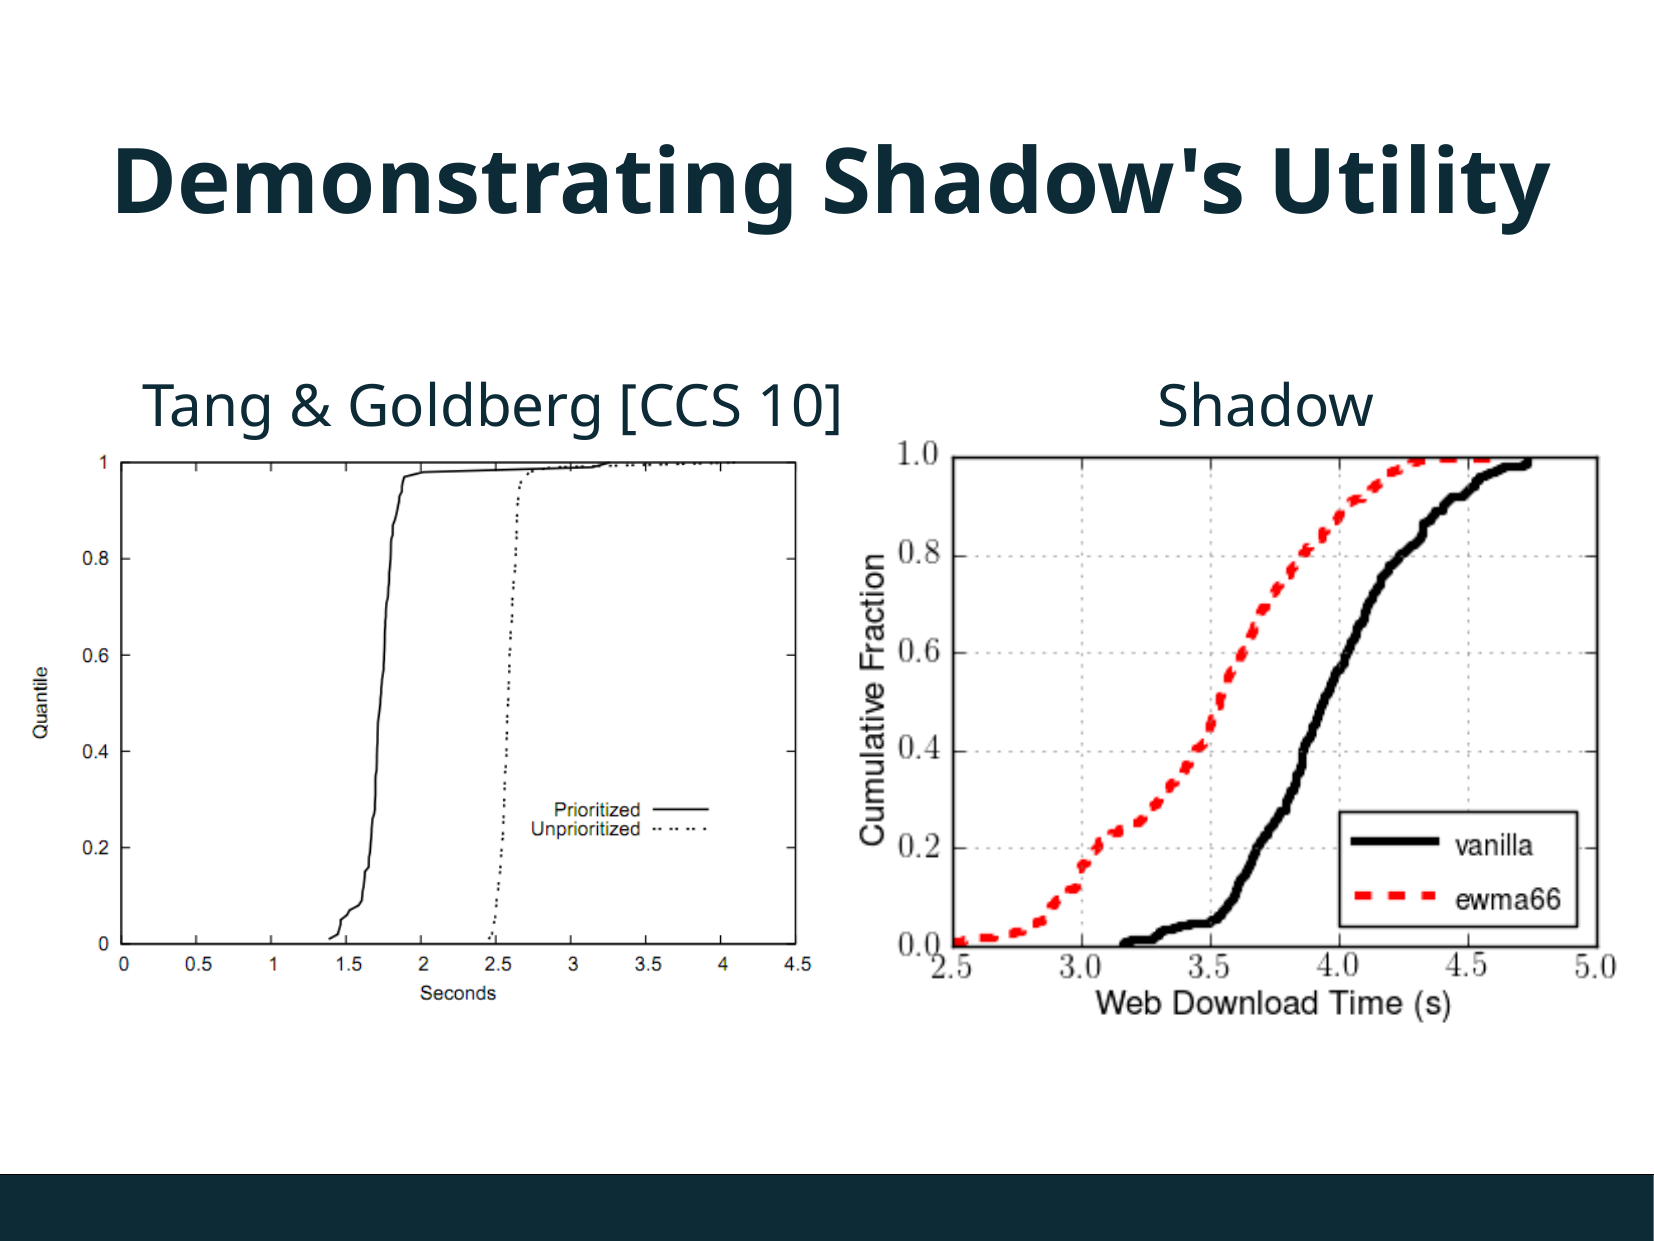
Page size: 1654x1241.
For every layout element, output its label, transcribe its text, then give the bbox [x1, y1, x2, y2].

title Demonstrating Shadow's Utility [86, 74, 1575, 282]
picture [15, 431, 824, 1021]
text_box Shadow [1143, 356, 1399, 439]
text_box Tang & Goldberg [CCS 10] [127, 356, 904, 439]
picture [832, 433, 1637, 1037]
